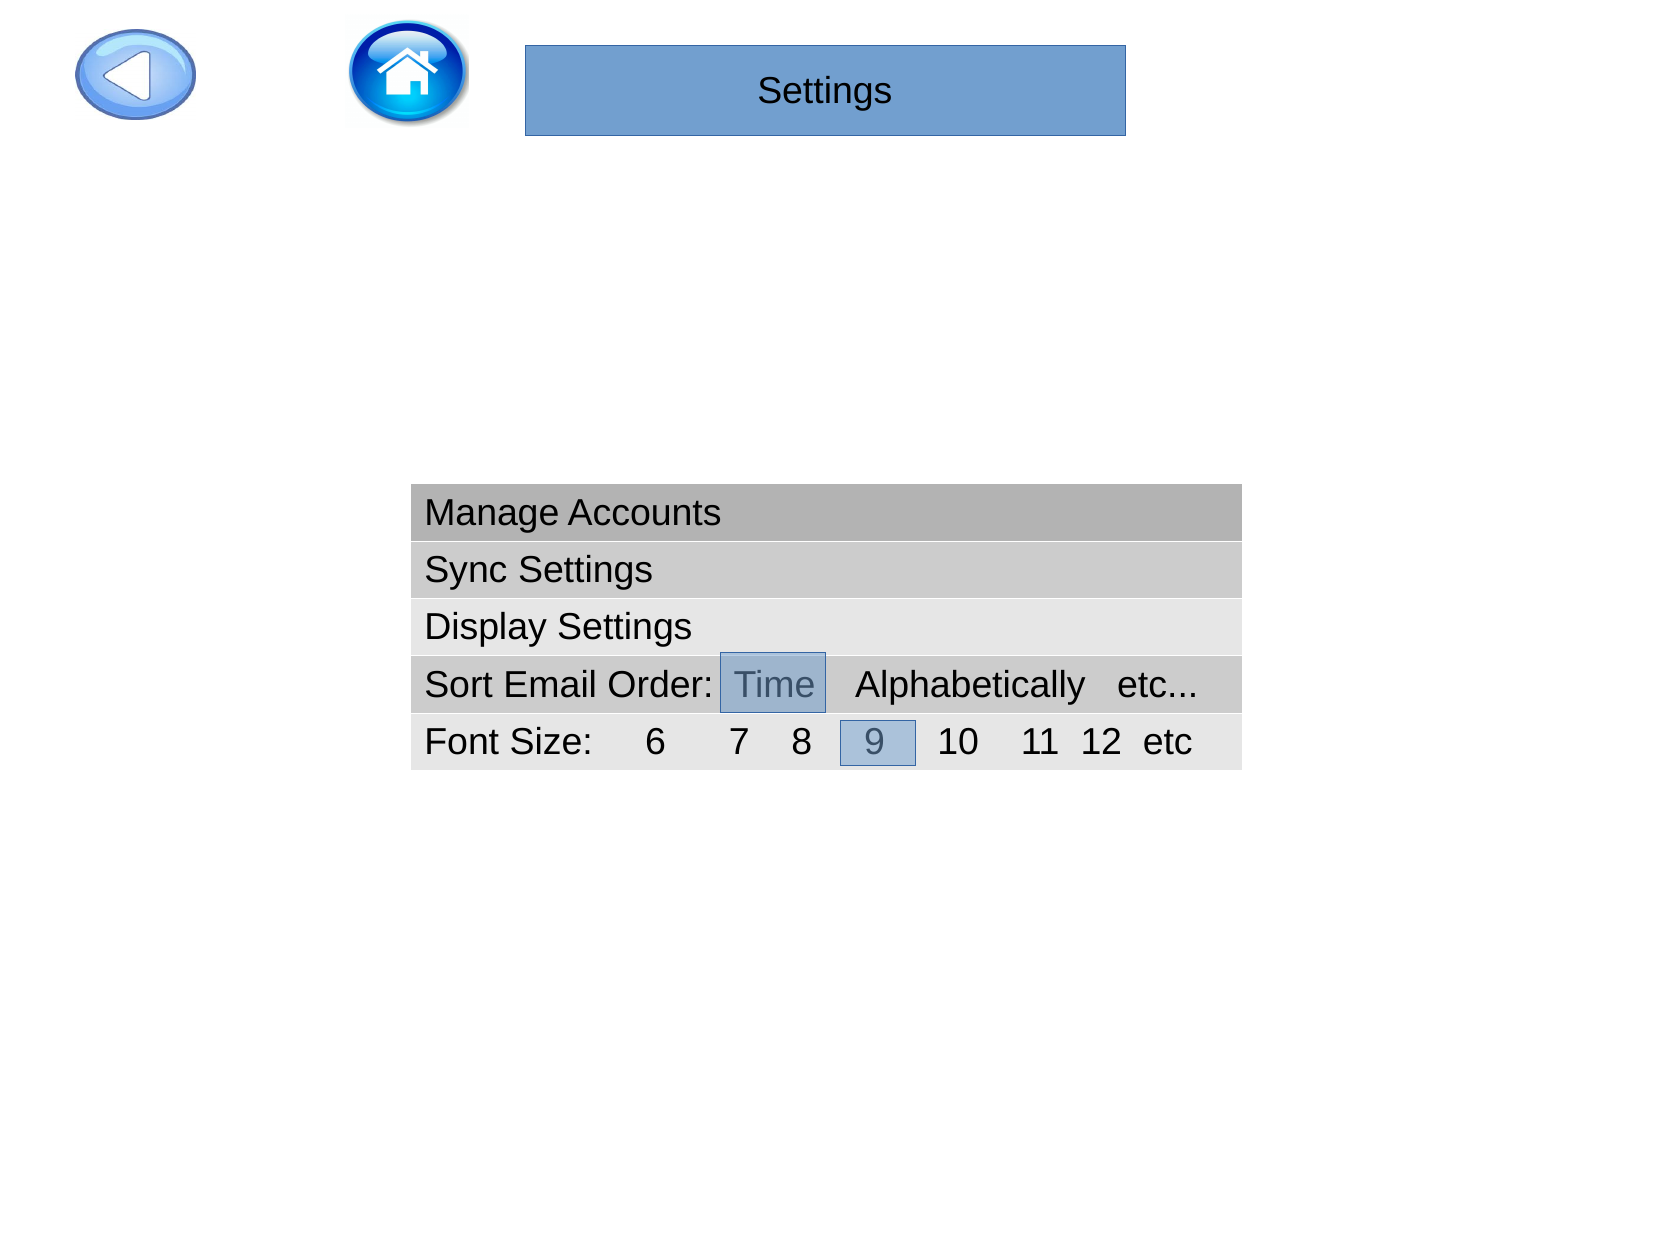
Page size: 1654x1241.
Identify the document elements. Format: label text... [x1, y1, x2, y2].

picture [75, 29, 196, 121]
table_cell Sort Email Order: Time Alphabetically etc... [411, 656, 720, 713]
table_cell Sync Settings [411, 542, 1242, 598]
picture [345, 14, 469, 128]
table_header Manage Accounts [411, 484, 1242, 541]
table_cell Sort Email Order: Time Alphabetically etc... [826, 656, 1242, 713]
text_box Settings [525, 45, 1126, 136]
table_cell Font Size: 6 7 8 9 10 11 12 etc [411, 714, 1242, 770]
text_box [720, 652, 826, 713]
table_cell Display Settings [411, 599, 1242, 655]
text_box [840, 720, 916, 766]
